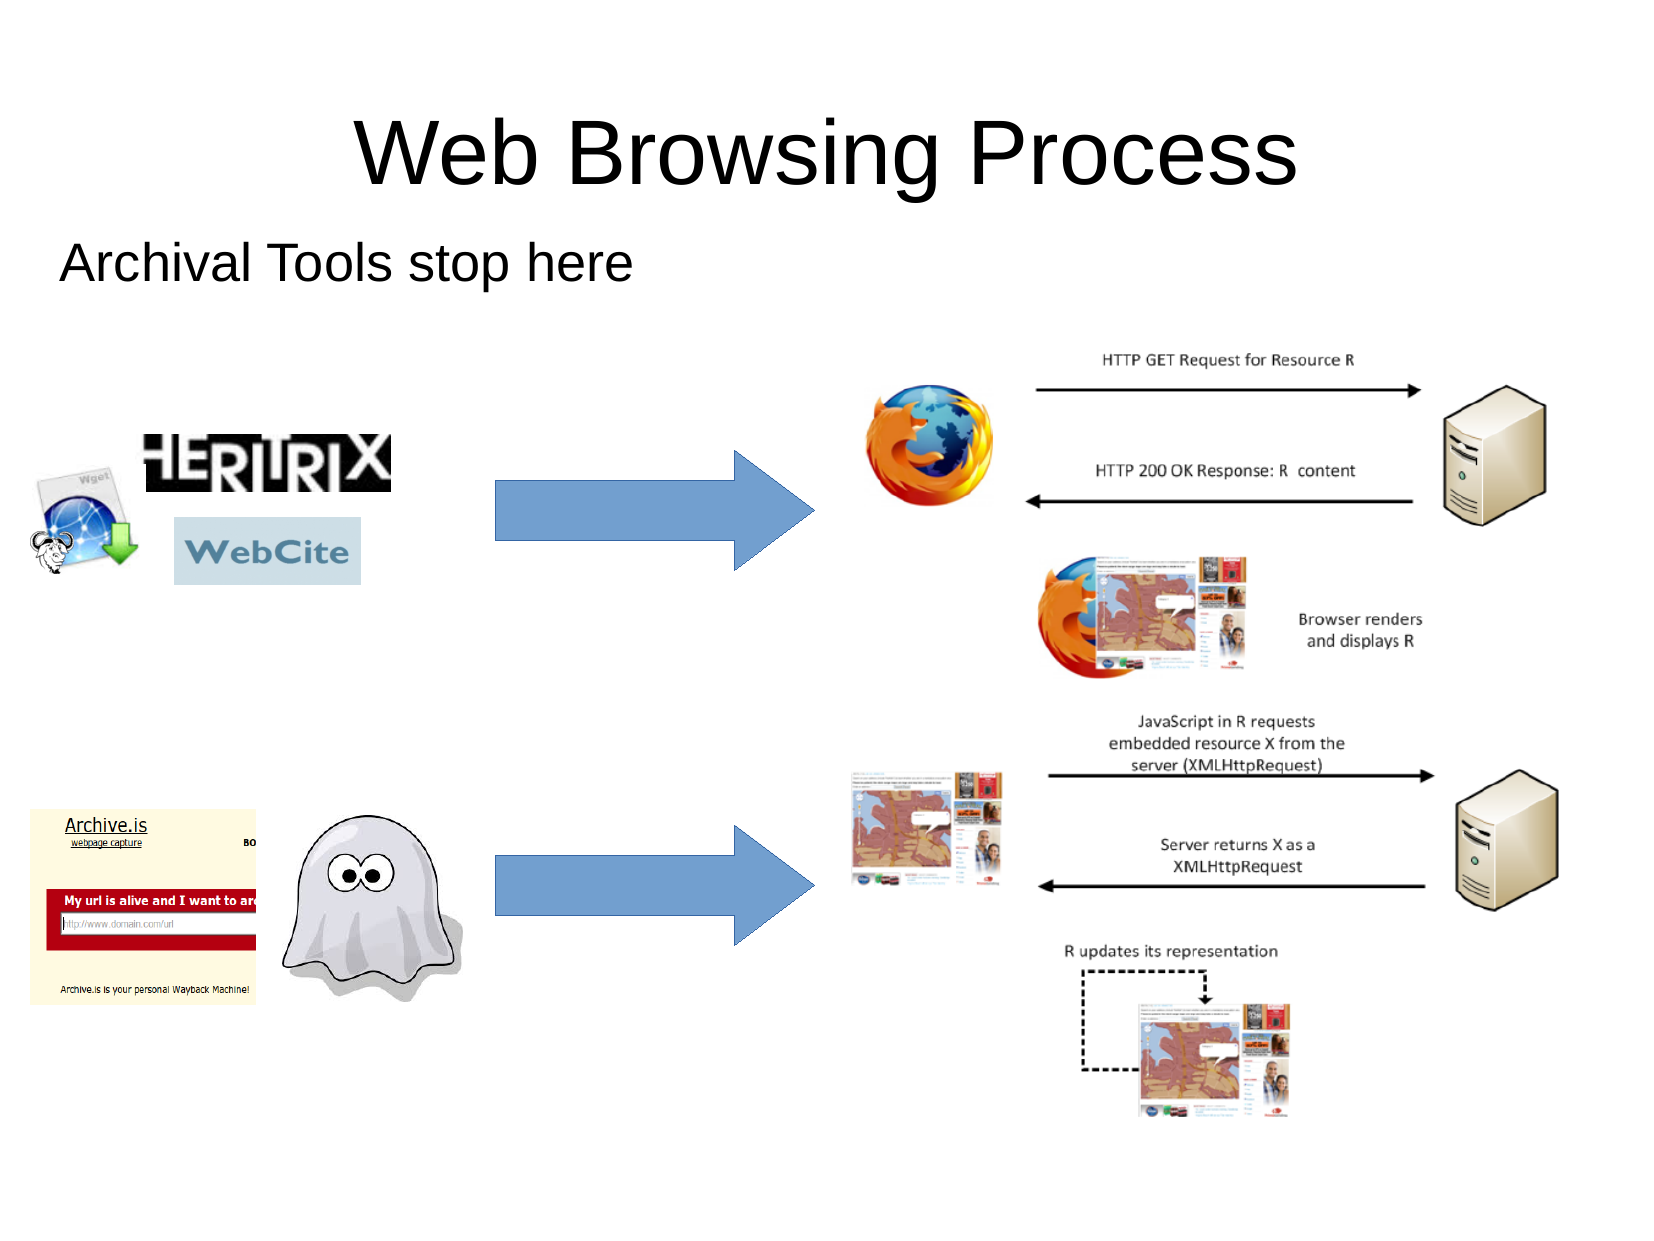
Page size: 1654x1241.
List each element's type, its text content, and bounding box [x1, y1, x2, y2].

text_box [495, 450, 815, 571]
text_box [495, 825, 815, 946]
picture [30, 434, 391, 575]
picture [30, 809, 256, 1006]
picture [814, 236, 1595, 1227]
picture [282, 815, 463, 1002]
text_box Archival Tools stop here [45, 225, 691, 301]
title Web Browsing Process [82, 49, 1571, 257]
picture [174, 517, 361, 586]
